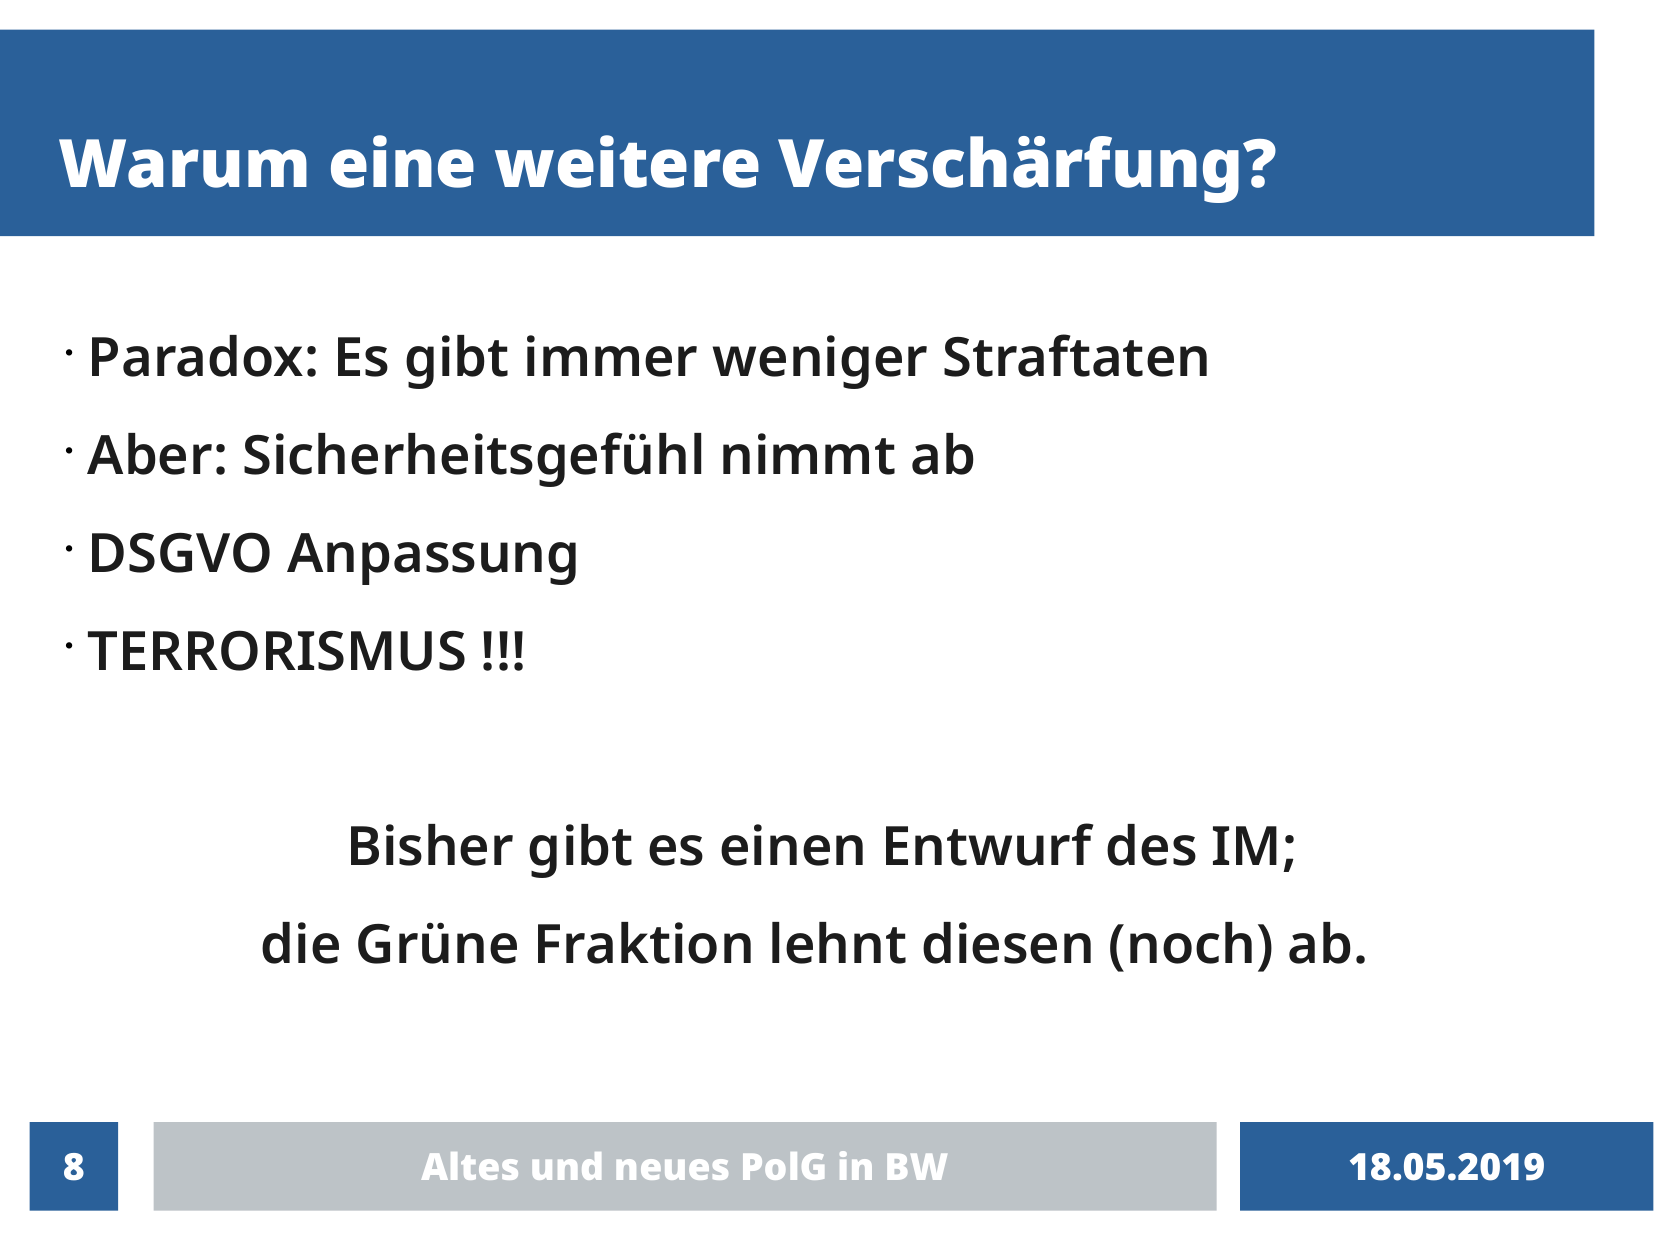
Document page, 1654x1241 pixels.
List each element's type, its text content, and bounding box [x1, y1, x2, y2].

title Warum eine weitere Verschärfung? [59, 59, 1595, 207]
list Paradox: Es gibt immer weniger Straftaten Aber: Sicherheitsgefühl nimmt ab DSGVO Anpassung TERRORISMUS !!! Bisher gibt es einen Entwurf des IM; die Grüne Fraktion lehnt diesen (noch) ab. [64, 318, 1571, 1087]
